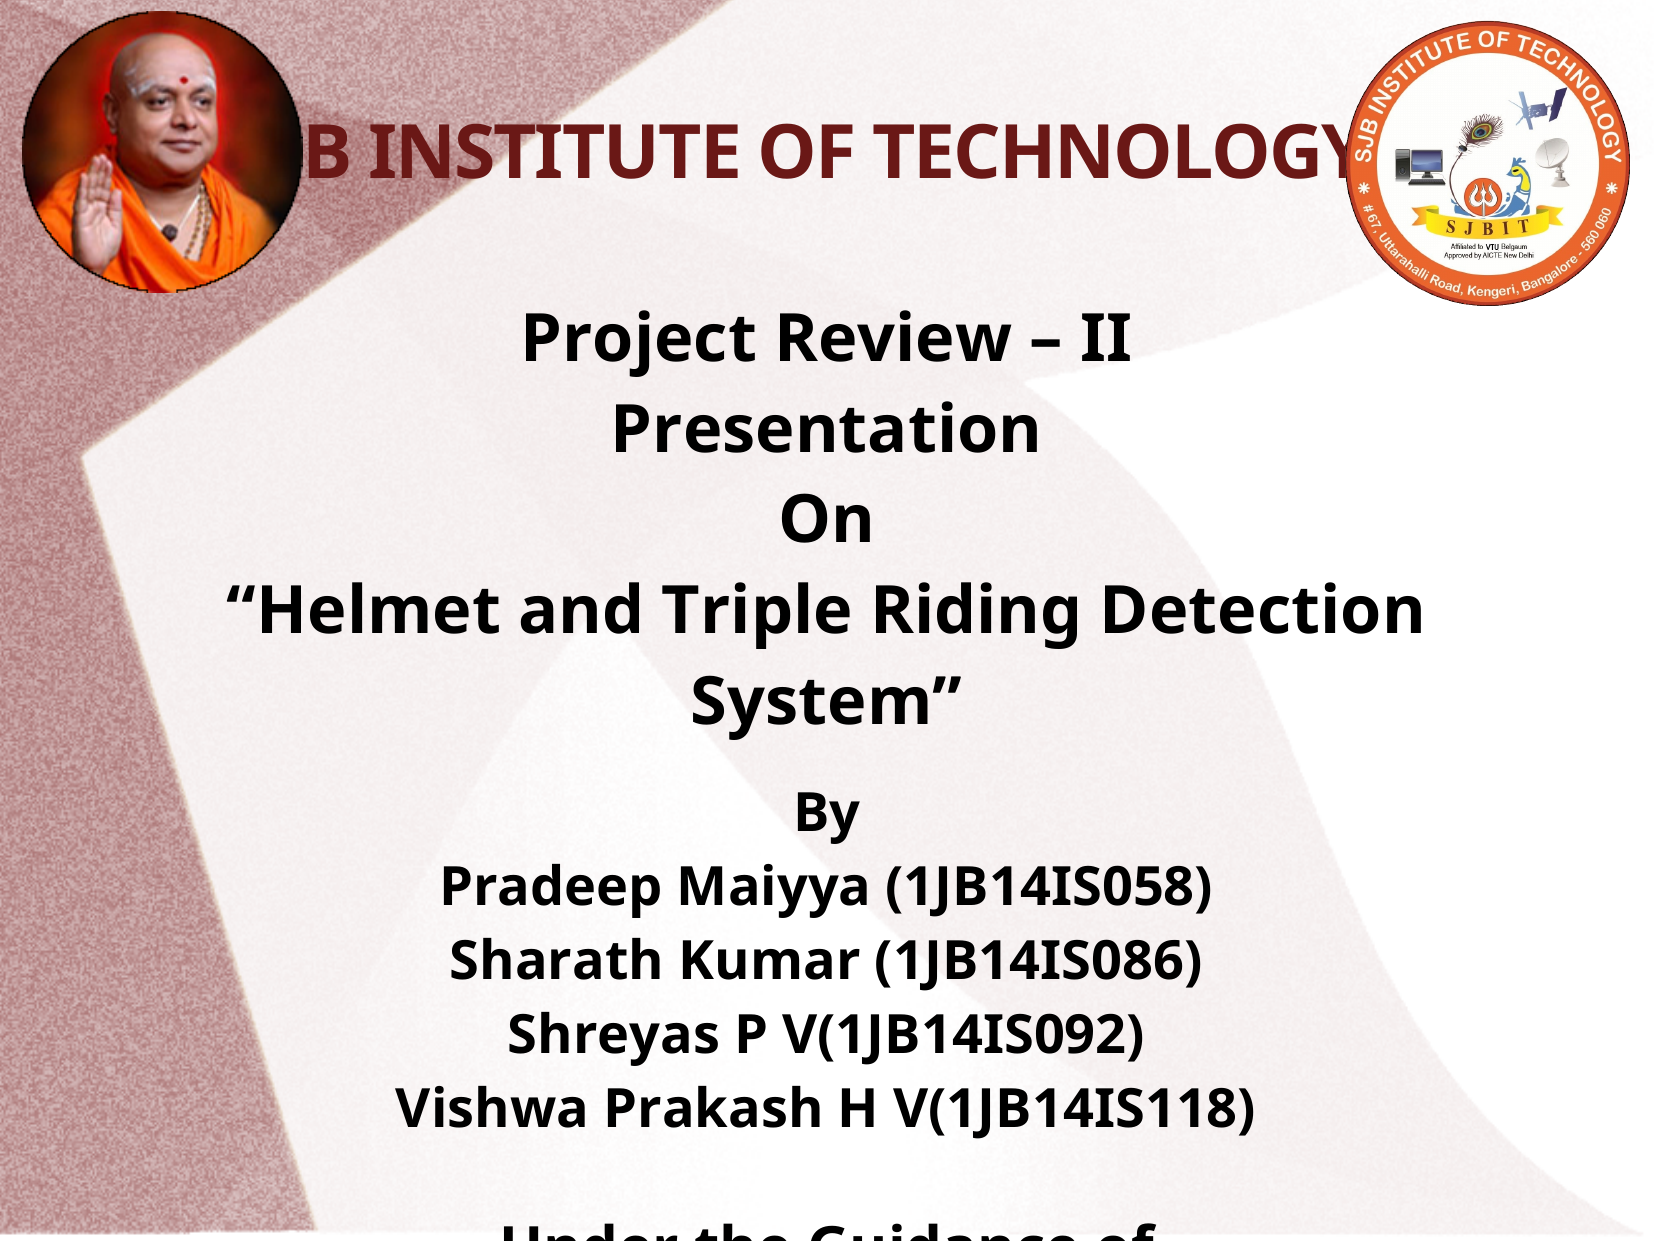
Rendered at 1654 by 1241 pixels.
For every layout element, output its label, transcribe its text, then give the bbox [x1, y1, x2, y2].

title Sjb institute of technology [303, 90, 1276, 209]
picture [0, 0, 1654, 1241]
subtitle Project Review – II Presentation On “Helmet and Triple Riding Detection System” By Pradeep Maiyya (1JB14IS058) Sharath Kumar (1JB14IS086) Shreyas P V(1JB14IS092) Vishwa Prakash H V(1JB14IS118) Under the Guidance of Prof. Poornima M Dept of ISE Department of Information Science and Engineering [82, 290, 1571, 1196]
